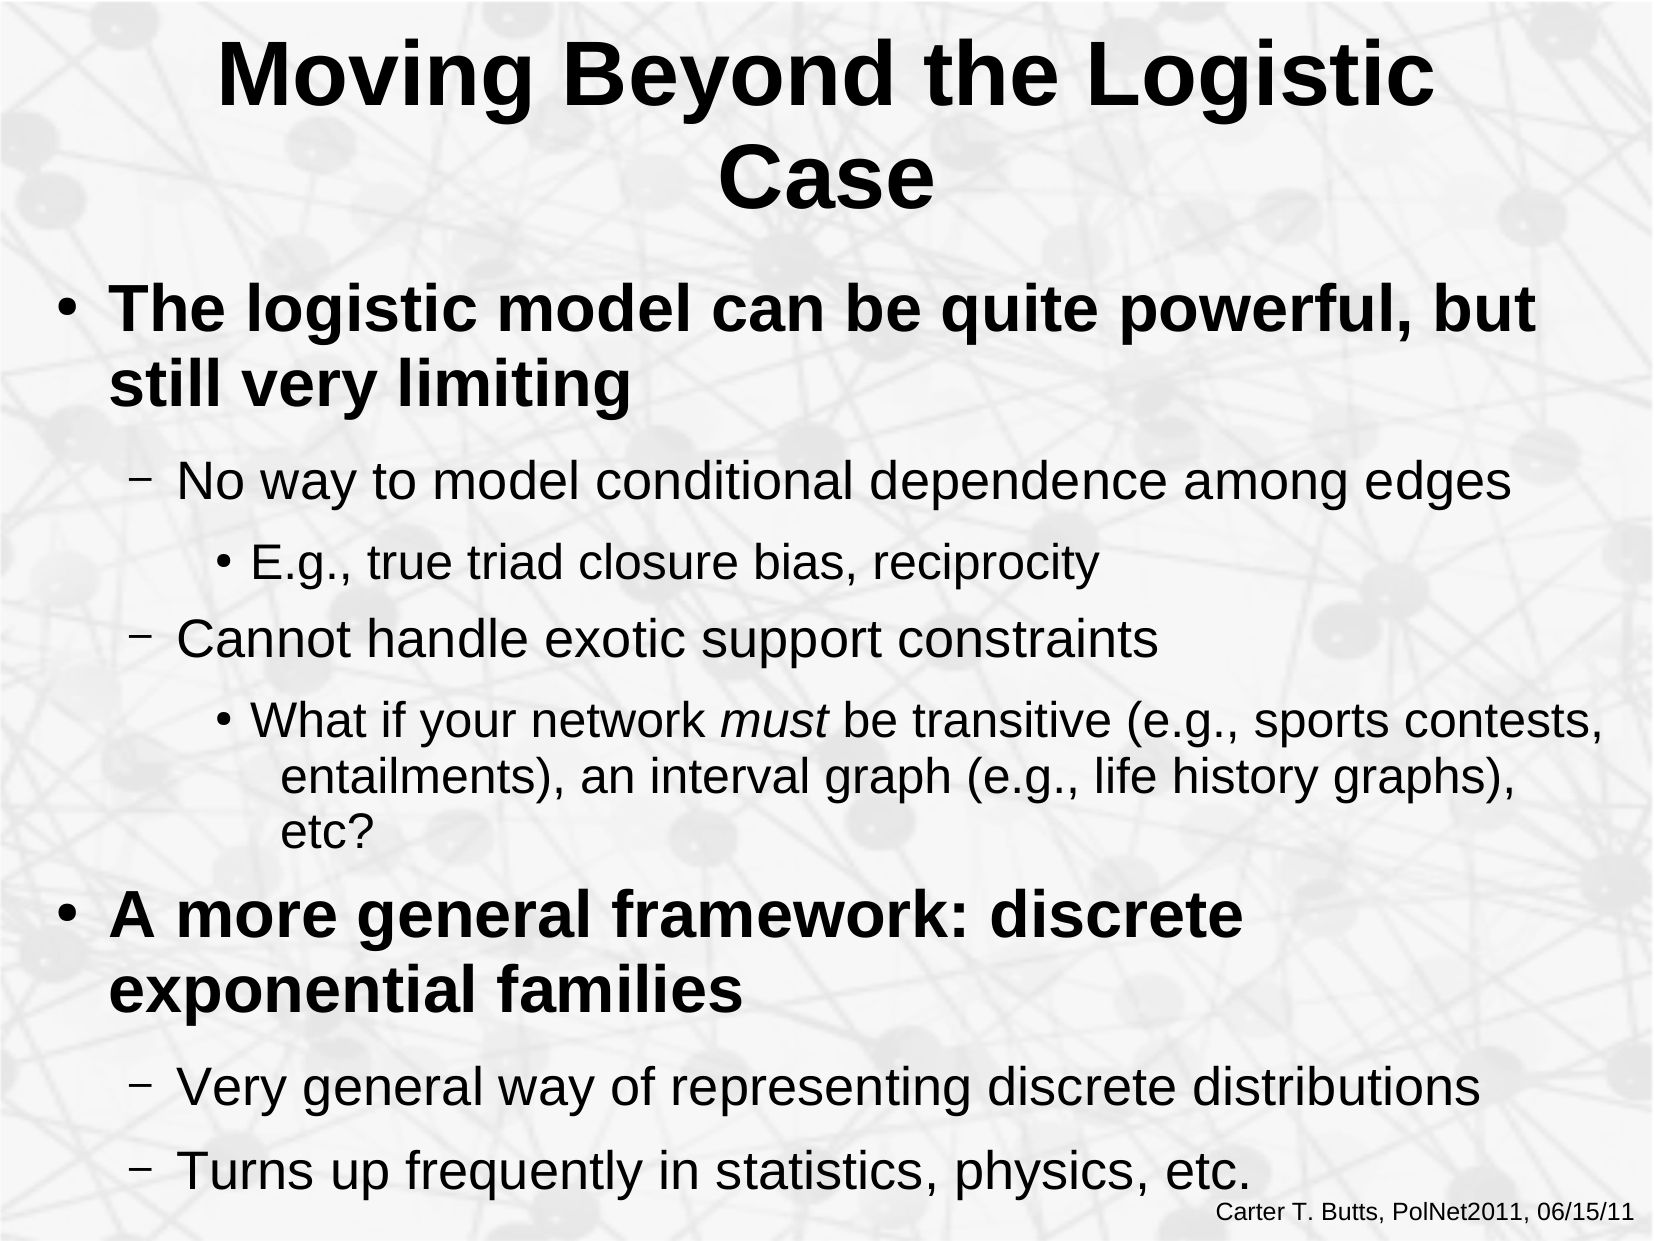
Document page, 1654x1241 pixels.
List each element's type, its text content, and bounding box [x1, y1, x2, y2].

list The logistic model can be quite powerful, but still very limiting No way to model conditional dependence among edges E.g., true triad closure bias, reciprocity Cannot handle exotic support constraints What if your network must be transitive (e.g., sports contests, entailments), an interval graph (e.g., life history graphs), etc? A more general framework: discrete exponential families Very general way of representing discrete distributions Turns up frequently in statistics, physics, etc. [37, 271, 1614, 1201]
title Moving Beyond the Logistic Case [121, 21, 1534, 230]
picture [2, 3, 1650, 1239]
